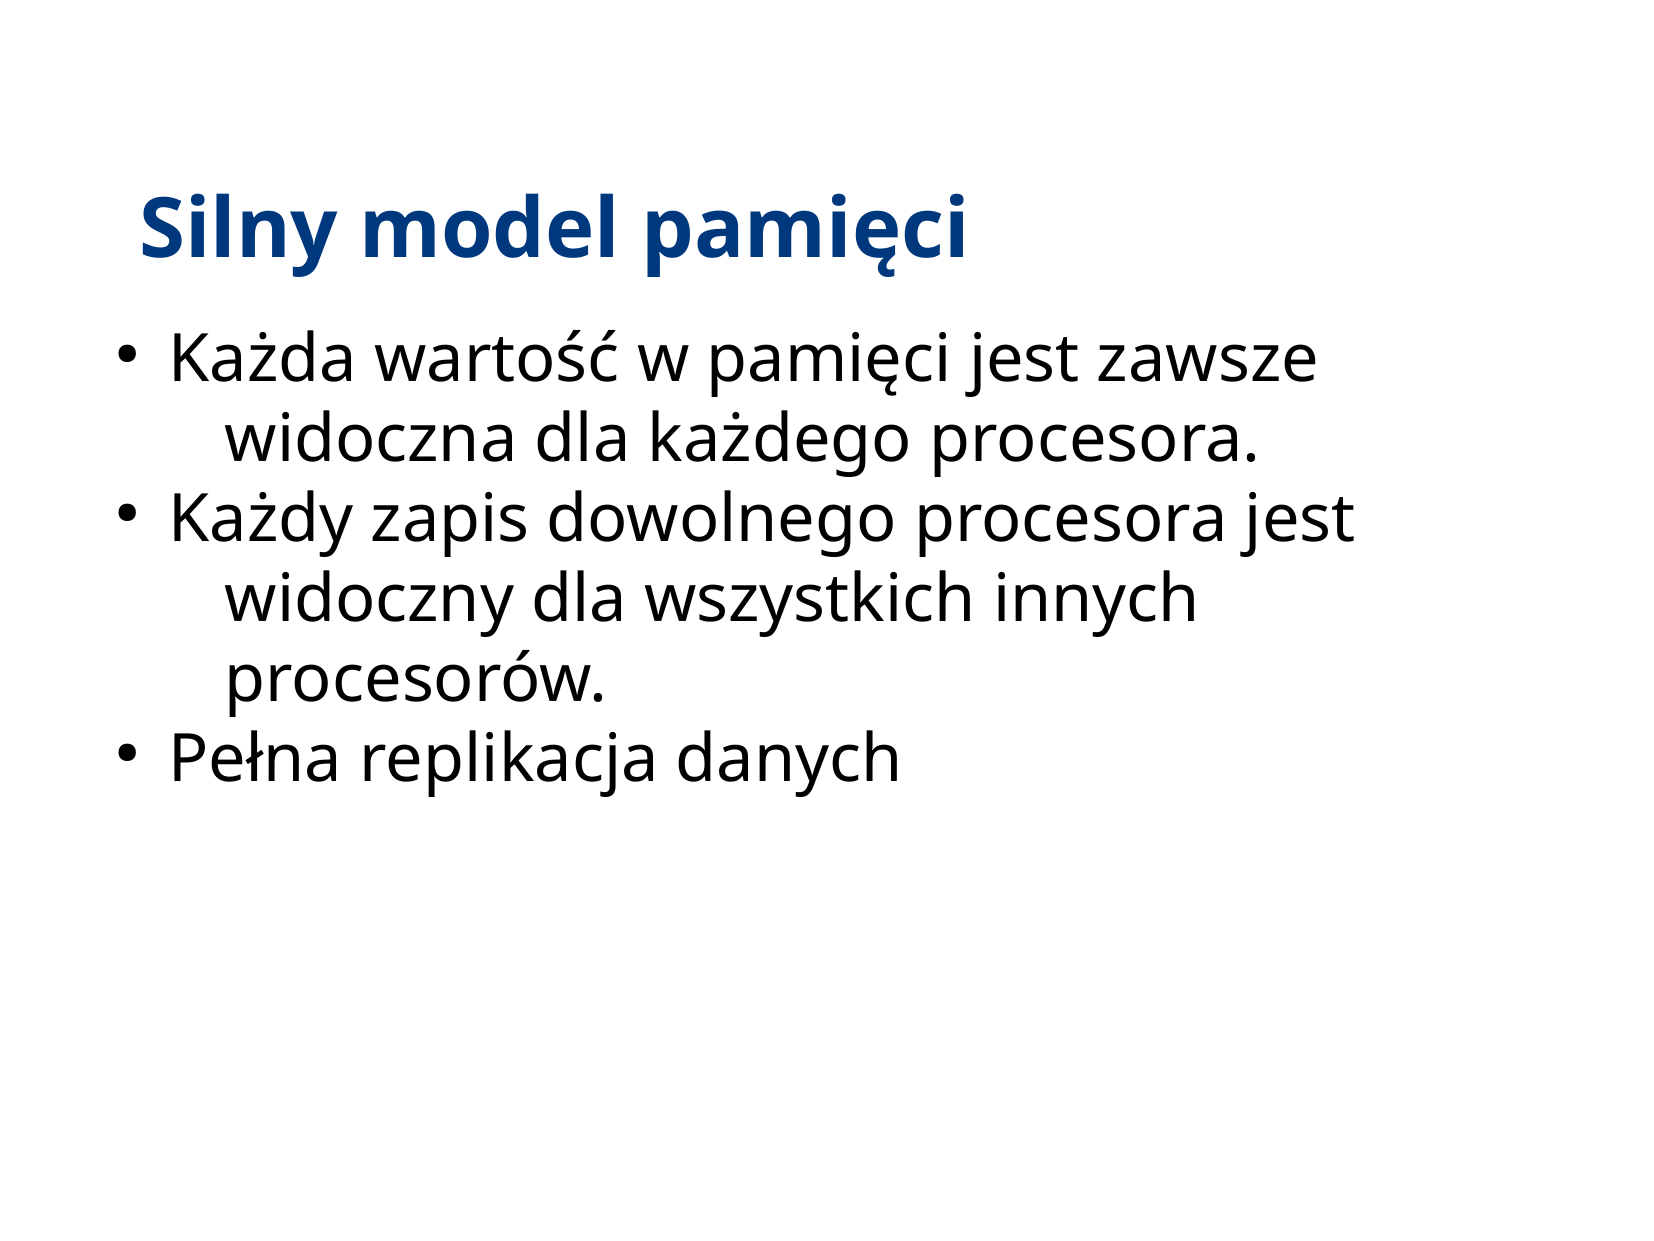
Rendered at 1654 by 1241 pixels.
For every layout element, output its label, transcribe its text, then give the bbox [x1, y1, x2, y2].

list Każda wartość w pamięci jest zawsze widoczna dla każdego procesora. Każdy zapis dowolnego procesora jest widoczny dla wszystkich innych procesorów. Pełna replikacja danych [82, 299, 1571, 1176]
title Silny model pamięci [82, 49, 1571, 290]
